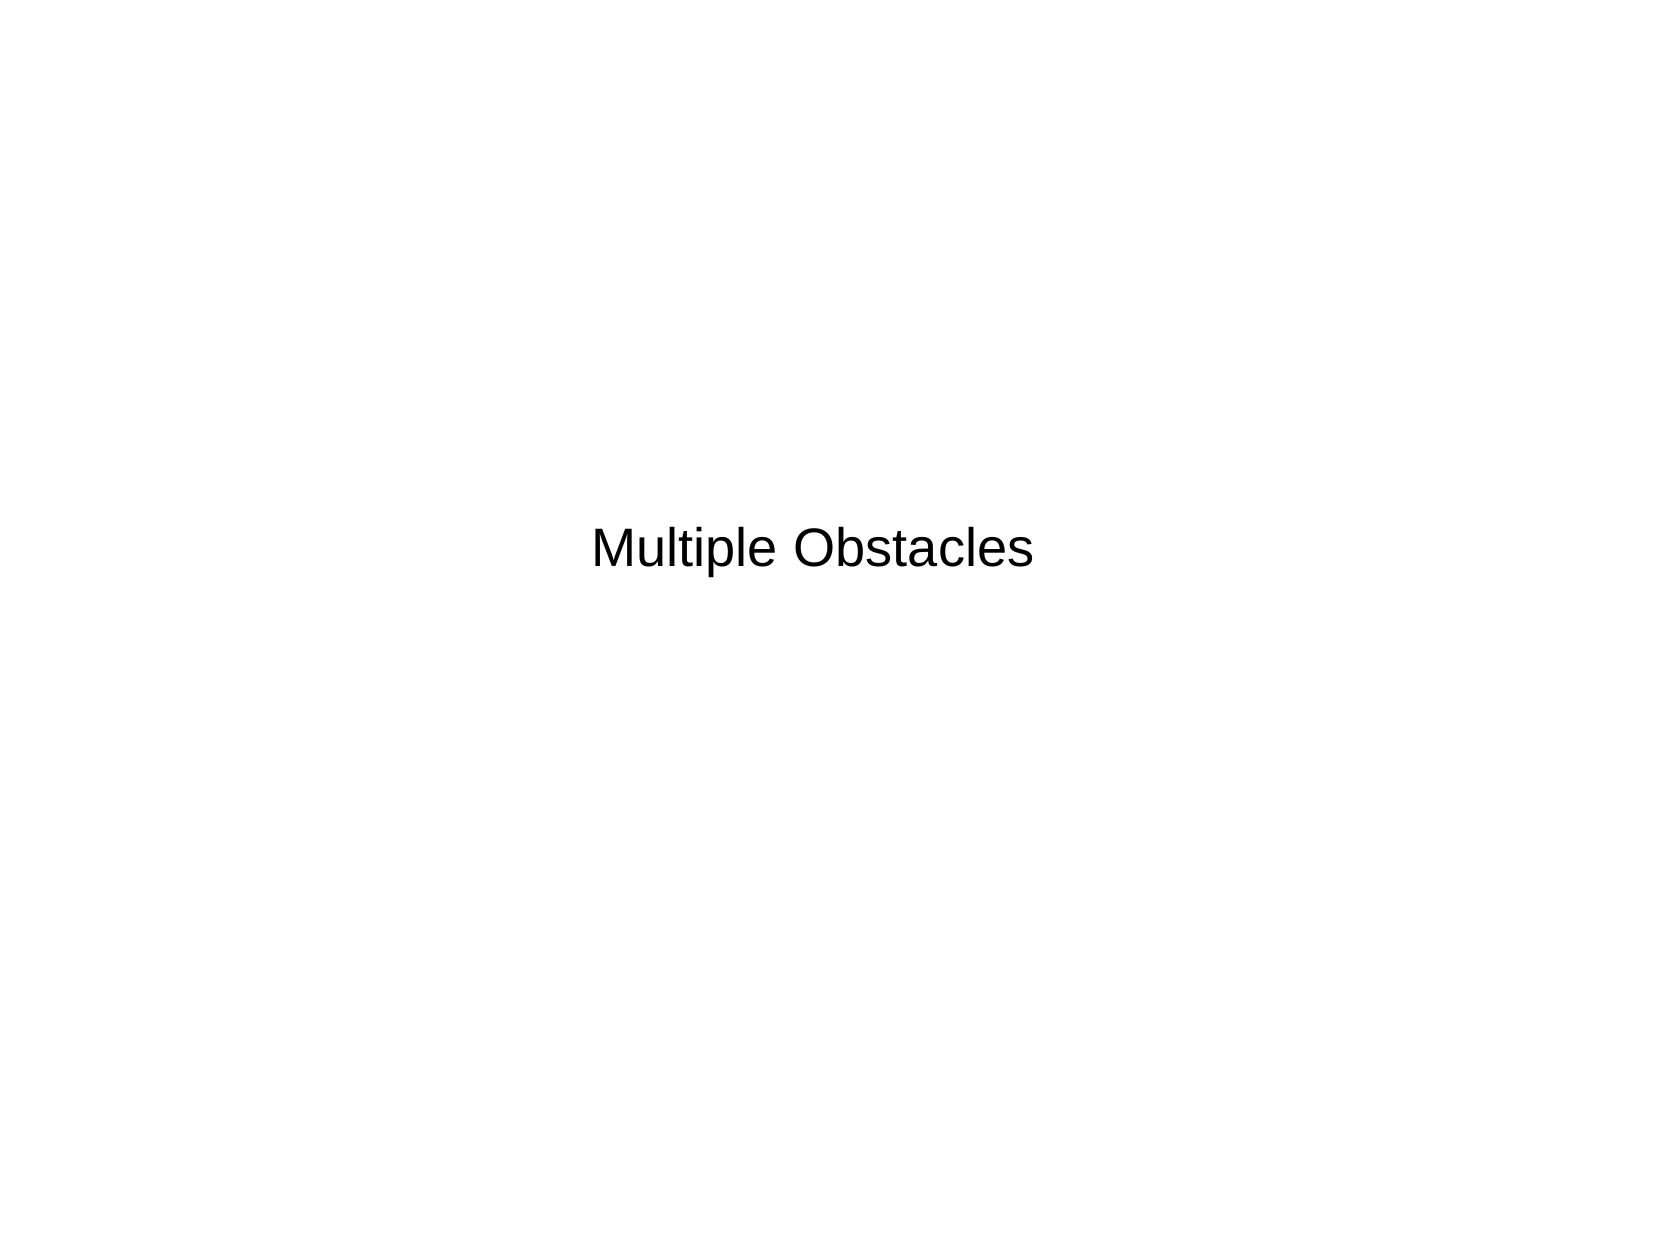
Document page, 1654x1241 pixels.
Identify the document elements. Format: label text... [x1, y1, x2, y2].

text_box Multiple Obstacles [576, 509, 1051, 586]
